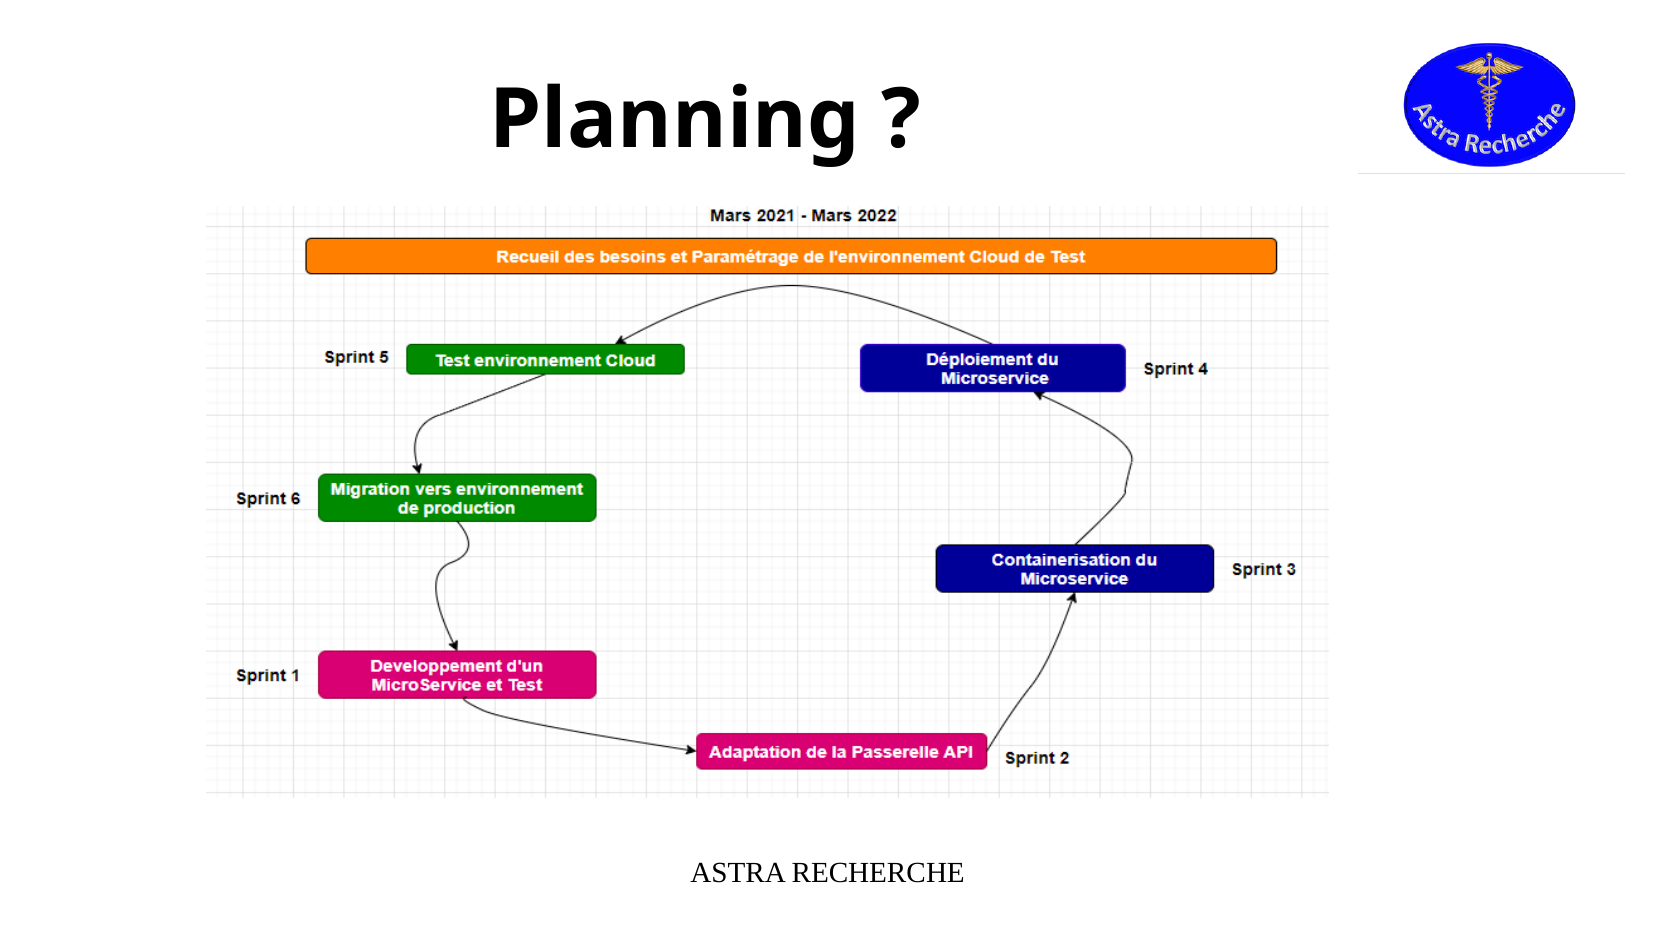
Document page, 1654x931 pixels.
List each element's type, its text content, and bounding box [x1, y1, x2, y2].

title Planning ? [82, 37, 1329, 193]
picture [1358, 29, 1625, 178]
picture [206, 206, 1329, 798]
